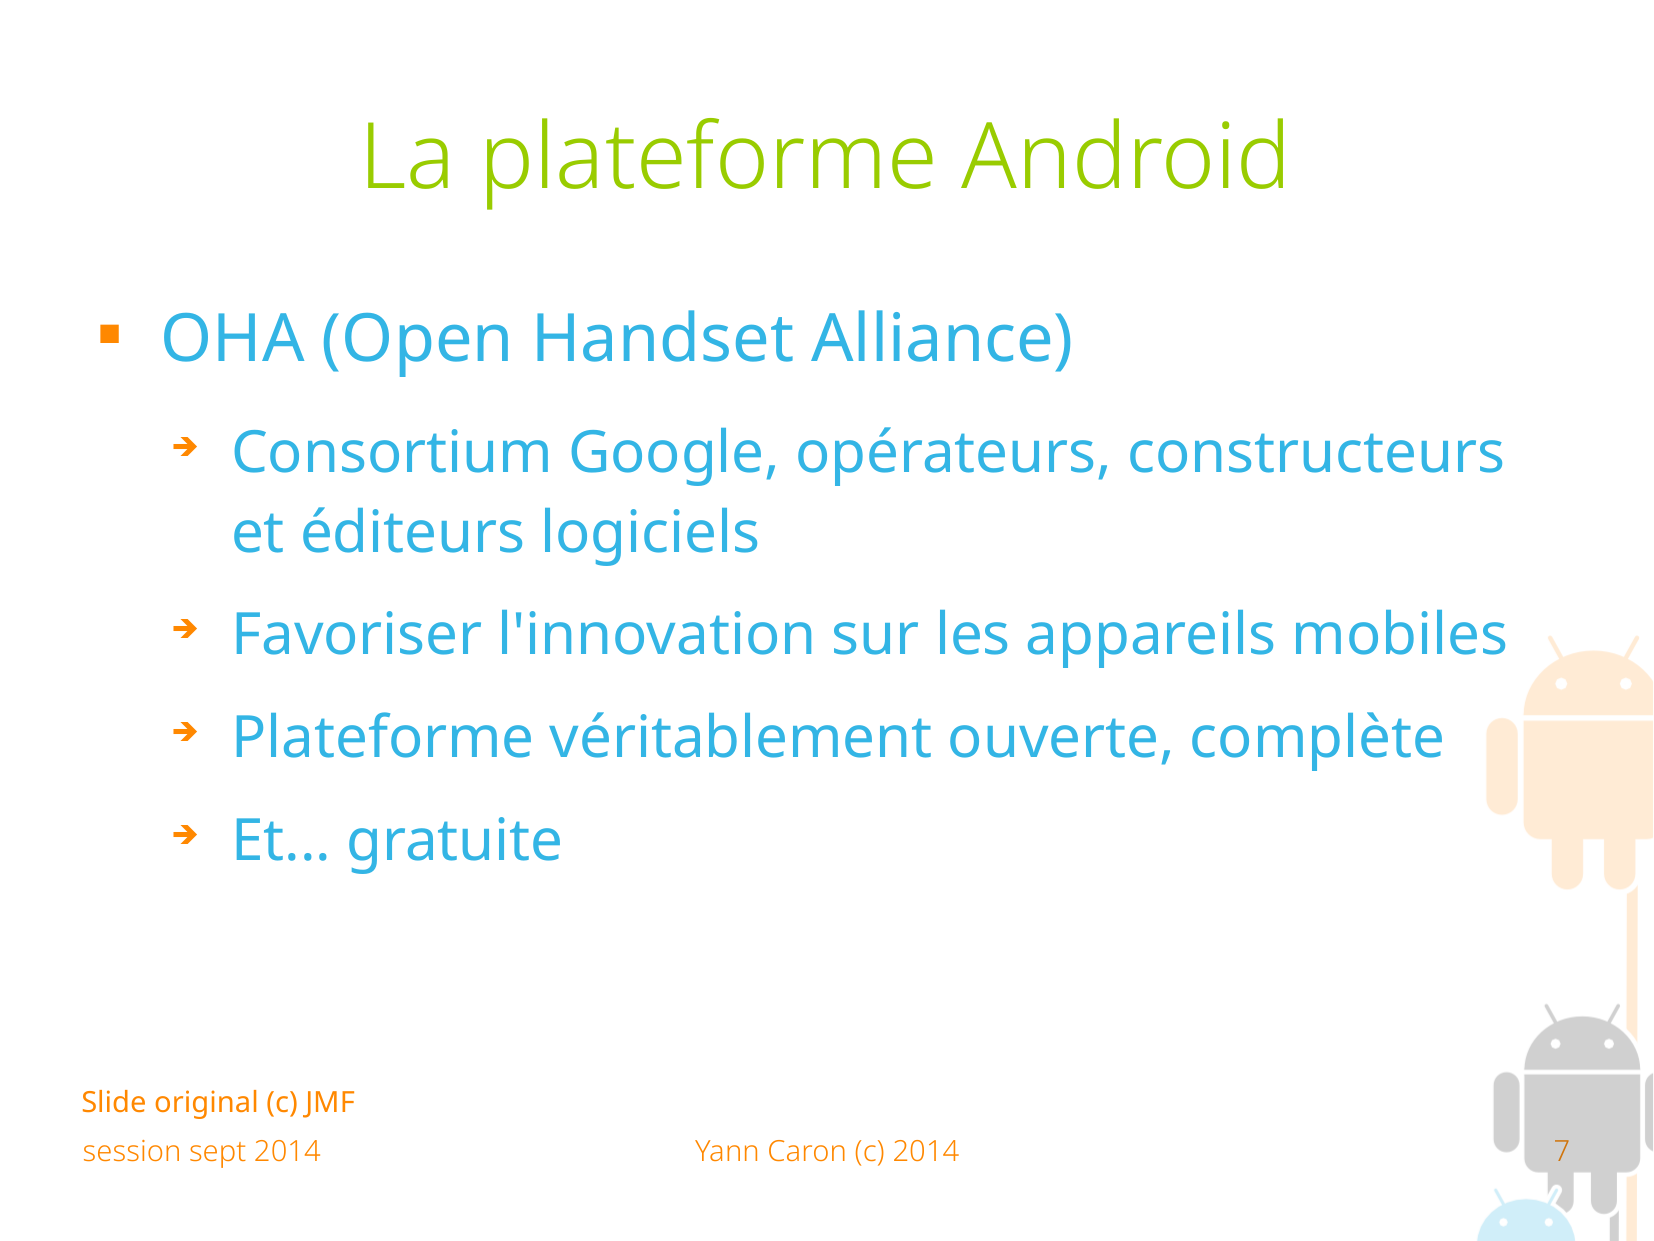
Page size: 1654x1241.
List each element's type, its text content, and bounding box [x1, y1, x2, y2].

title La plateforme Android [82, 49, 1571, 257]
picture [240, 423, 1654, 1241]
list OHA (Open Handset Alliance) Consortium Google, opérateurs, constructeurs et éditeurs logiciels Favoriser l'innovation sur les appareils mobiles Plateforme véritablement ouverte, complète Et... gratuite [82, 290, 1571, 1010]
text_box Slide original (c) JMF [66, 1073, 379, 1123]
